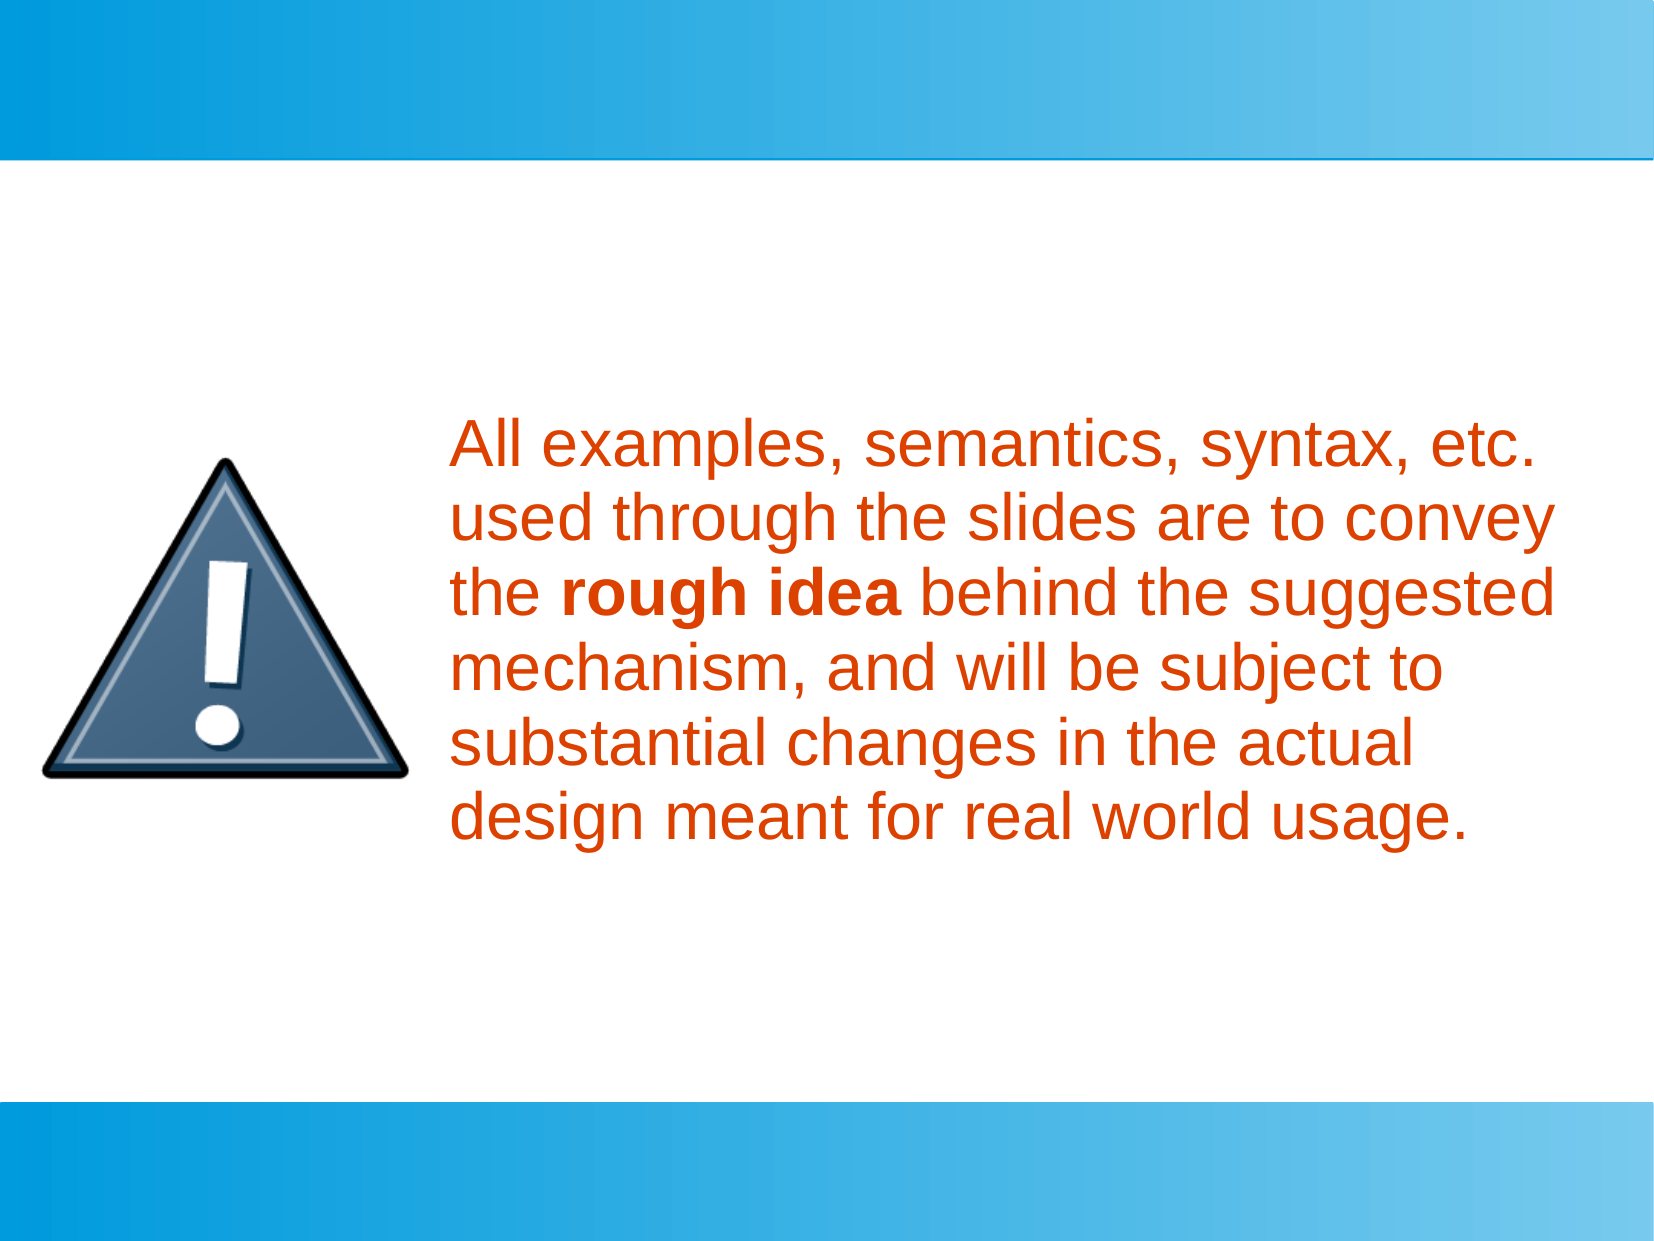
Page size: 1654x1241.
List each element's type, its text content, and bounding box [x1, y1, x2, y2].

list All examples, semantics, syntax, etc. used through the slides are to convey the rough idea behind the suggested mechanism, and will be subject to substantial changes in the actual design meant for real world usage. [449, 367, 1609, 892]
picture [29, 423, 421, 816]
